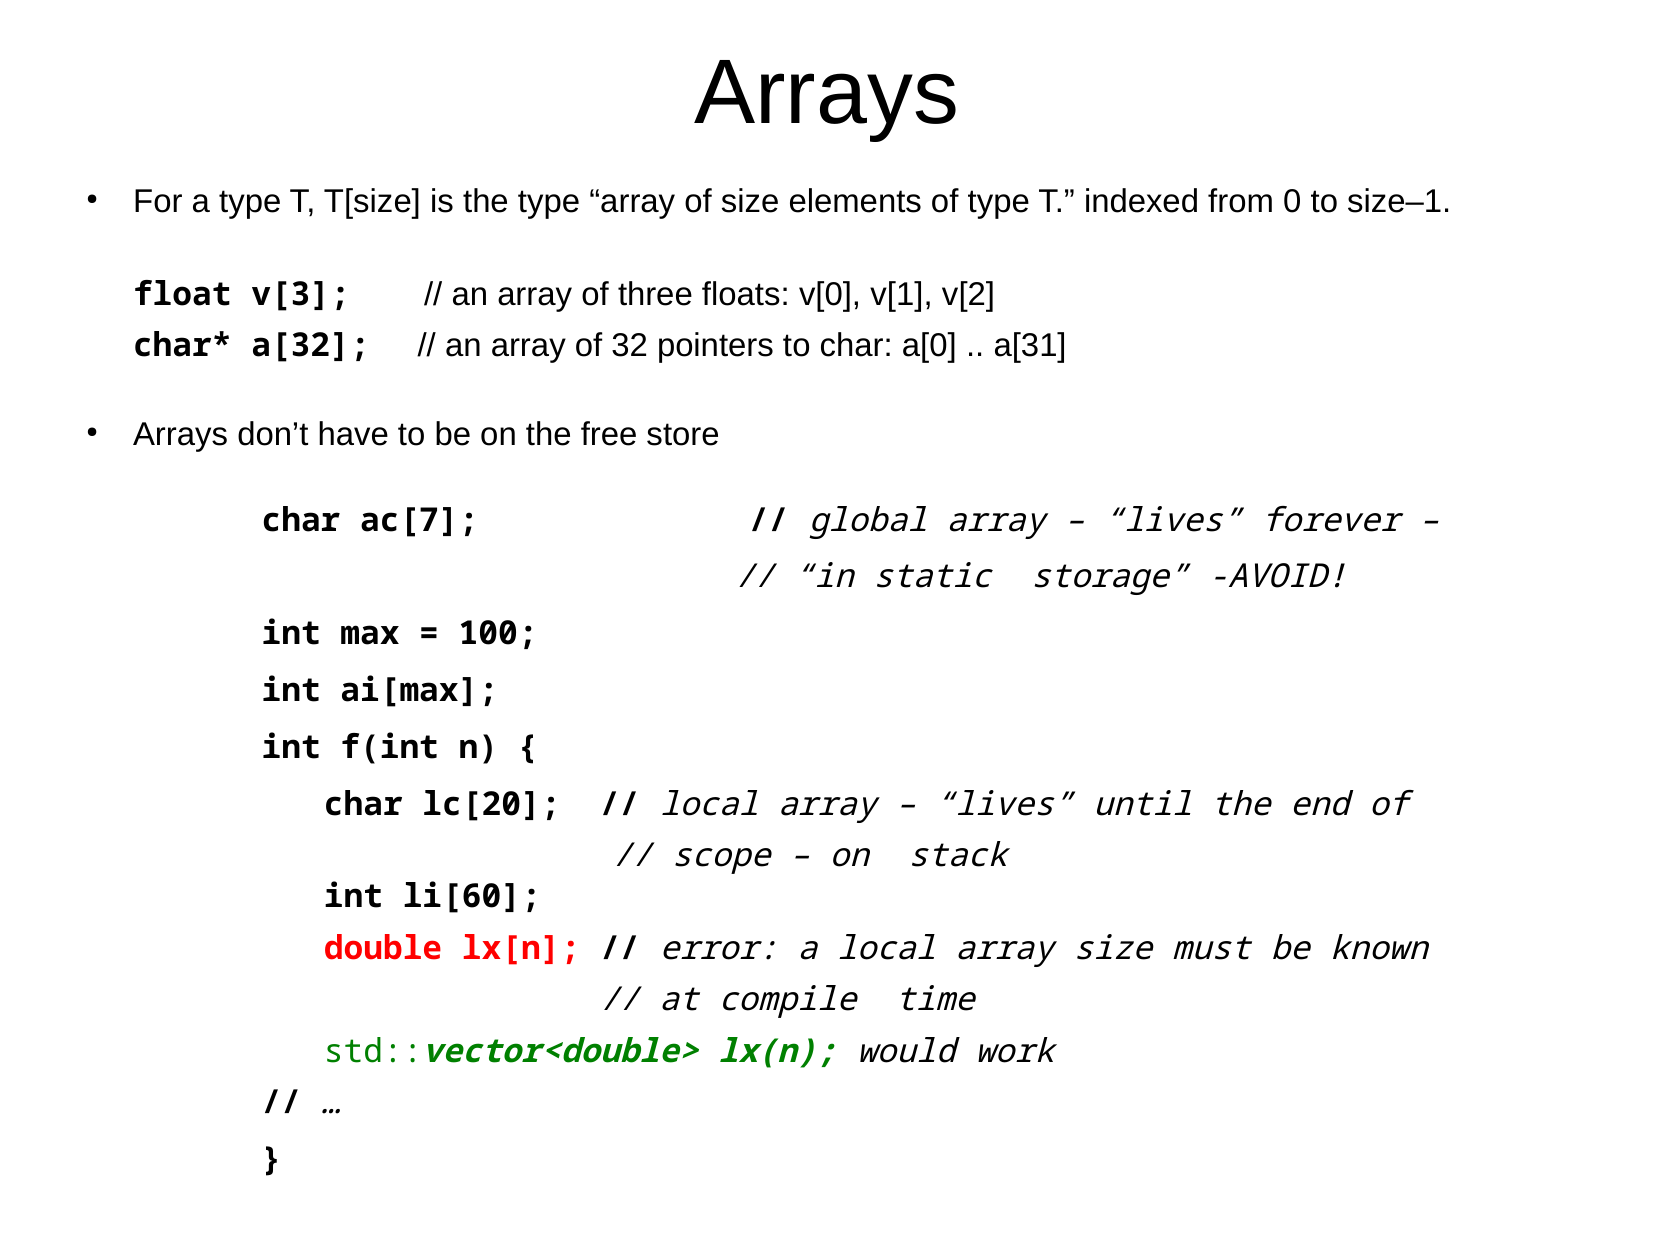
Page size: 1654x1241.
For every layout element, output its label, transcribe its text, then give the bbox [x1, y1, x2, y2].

title Arrays [82, 0, 1571, 188]
list For a type T, T[size] is the type “array of size elements of type T.” indexed from 0 to size–1. float v[3]; // an array of three floats: v[0], v[1], v[2] char* a[32]; // an array of 32 pointers to char: a[0] .. a[31] Arrays don’t have to be on the free store char ac[7]; // global array – “lives” forever – // “in static storage” -AVOID! int max = 100; int ai[max]; int f(int n) { char lc[20]; // local array – “lives” until the end of // scope – on stack int li[60]; double lx[n]; // error: a local array size must be known // at compile time std::vector<double> lx(n); would work // … } [70, 188, 1571, 1193]
